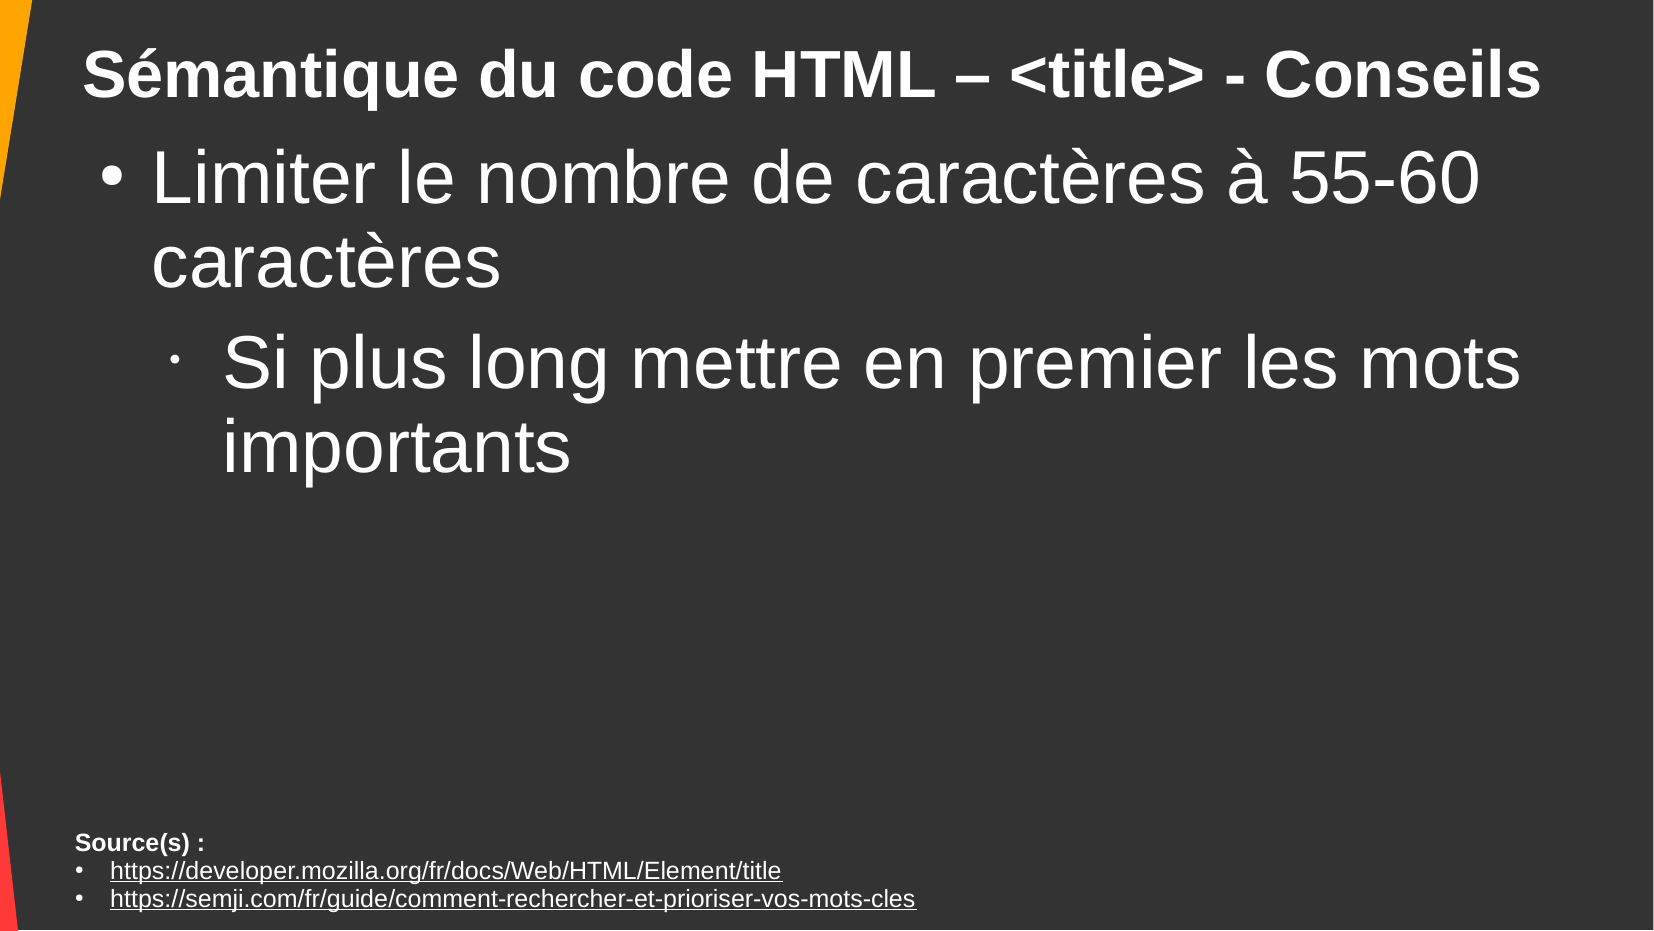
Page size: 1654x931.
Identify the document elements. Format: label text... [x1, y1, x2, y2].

text_box [0, 771, 19, 931]
list Limiter le nombre de caractères à 55-60 caractères Si plus long mettre en premier les mots importants [80, 135, 1630, 733]
title Sémantique du code HTML – <title> - Conseils [82, 36, 1654, 130]
text_box [0, 0, 33, 200]
text_box Source(s) : https://developer.mozilla.org/fr/docs/Web/HTML/Element/title https://semji.com/fr/guide/comment-rechercher-et-prioriser-vos-mots-cles [60, 821, 1546, 921]
